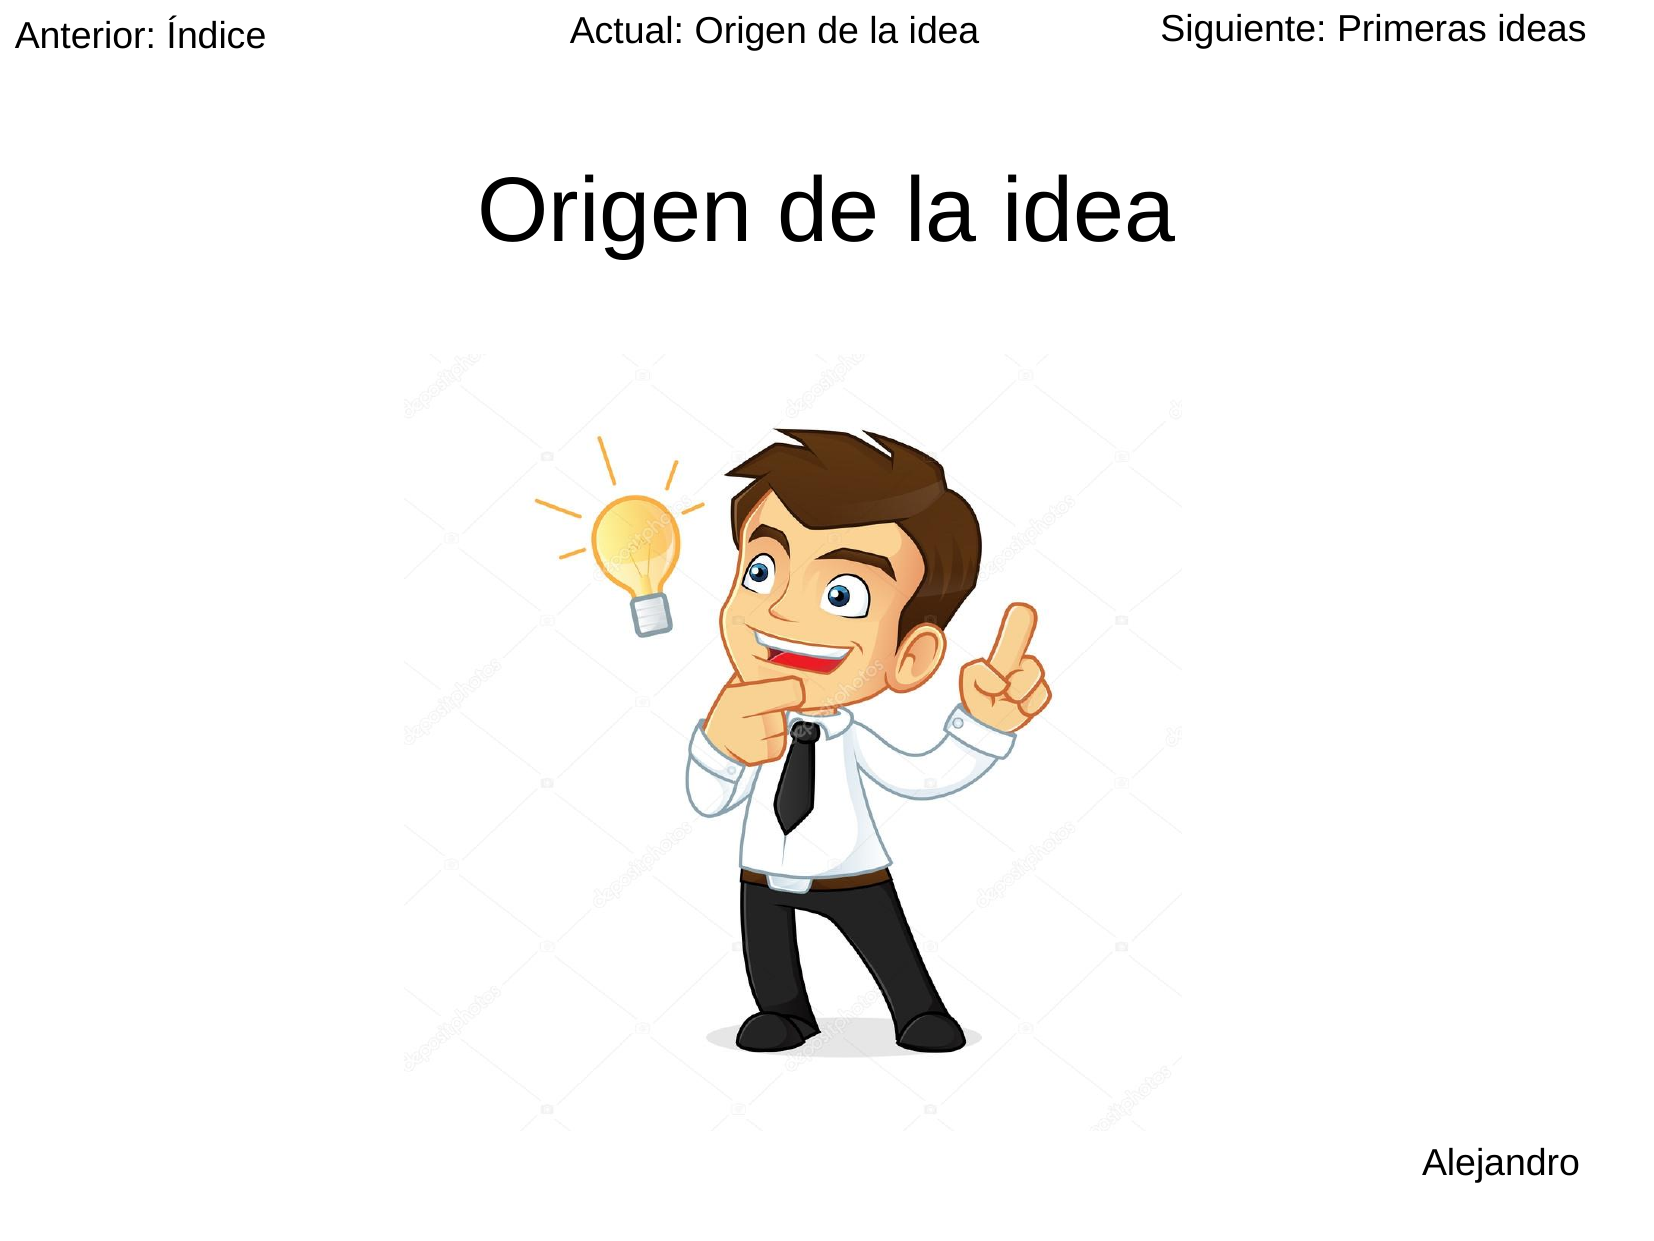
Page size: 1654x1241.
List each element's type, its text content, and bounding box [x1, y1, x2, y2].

text_box Actual: Origen de la idea [555, 2, 1016, 102]
picture [404, 354, 1182, 1131]
text_box Siguiente: Primeras ideas [1145, 0, 1642, 71]
text_box Alejandro [1346, 1133, 1595, 1191]
text_box Anterior: Índice [0, 6, 461, 106]
title Origen de la idea [82, 105, 1571, 313]
